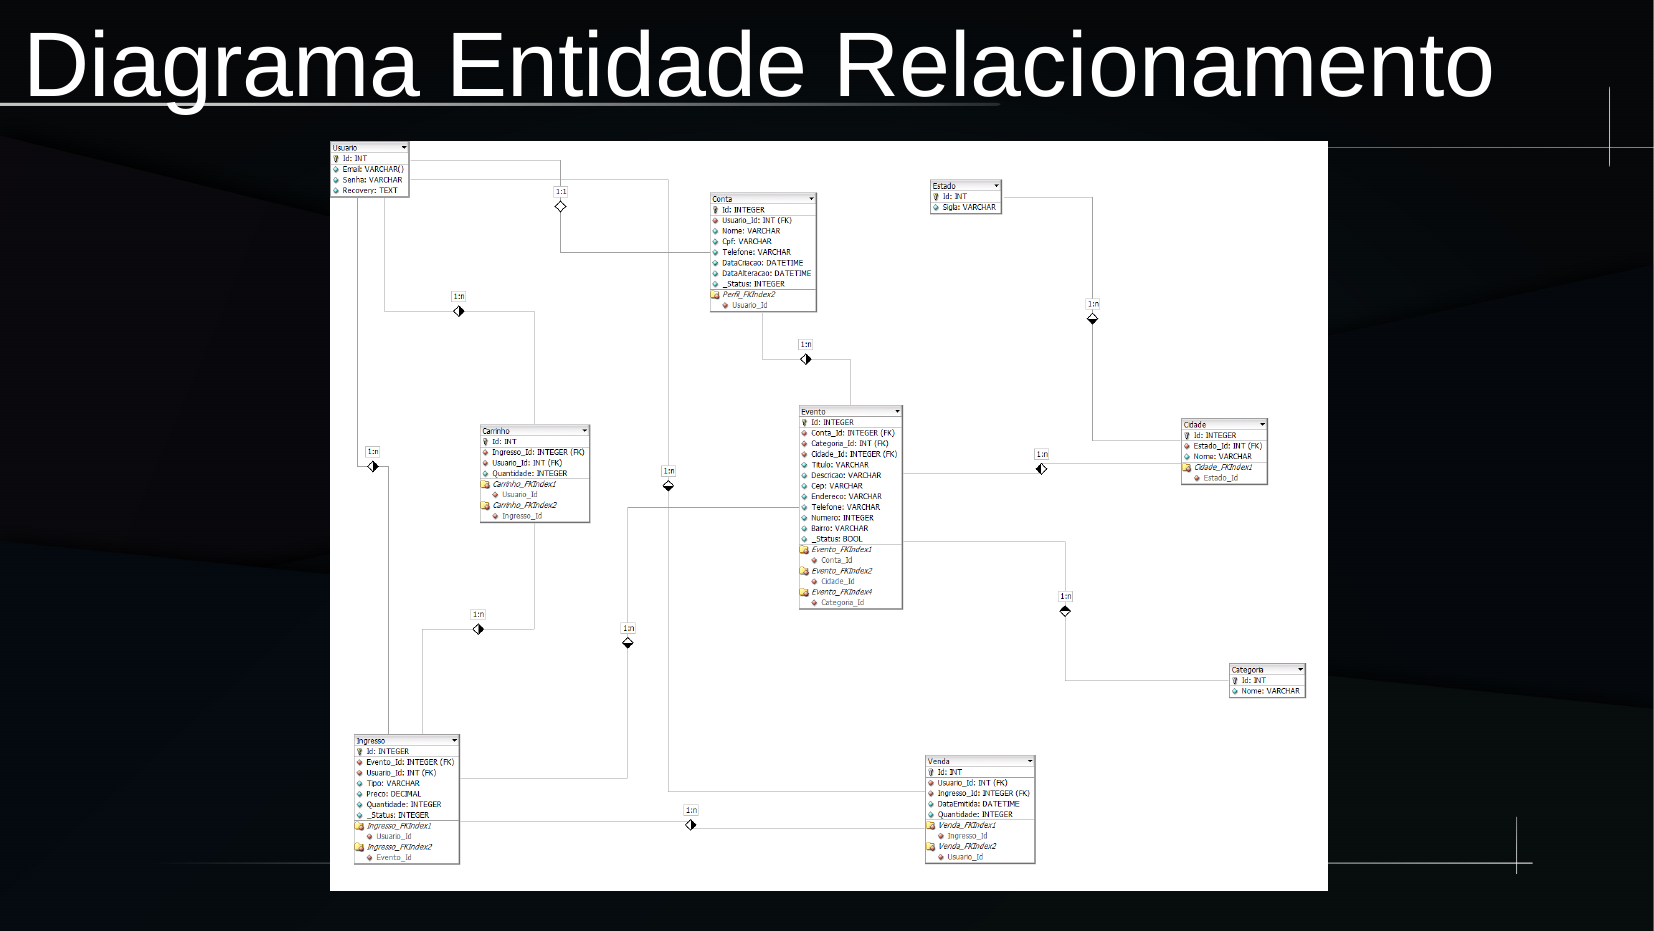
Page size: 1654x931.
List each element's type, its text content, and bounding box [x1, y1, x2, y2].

picture [0, 0, 1654, 931]
title Diagrama Entidade Relacionamento [23, 11, 1589, 119]
